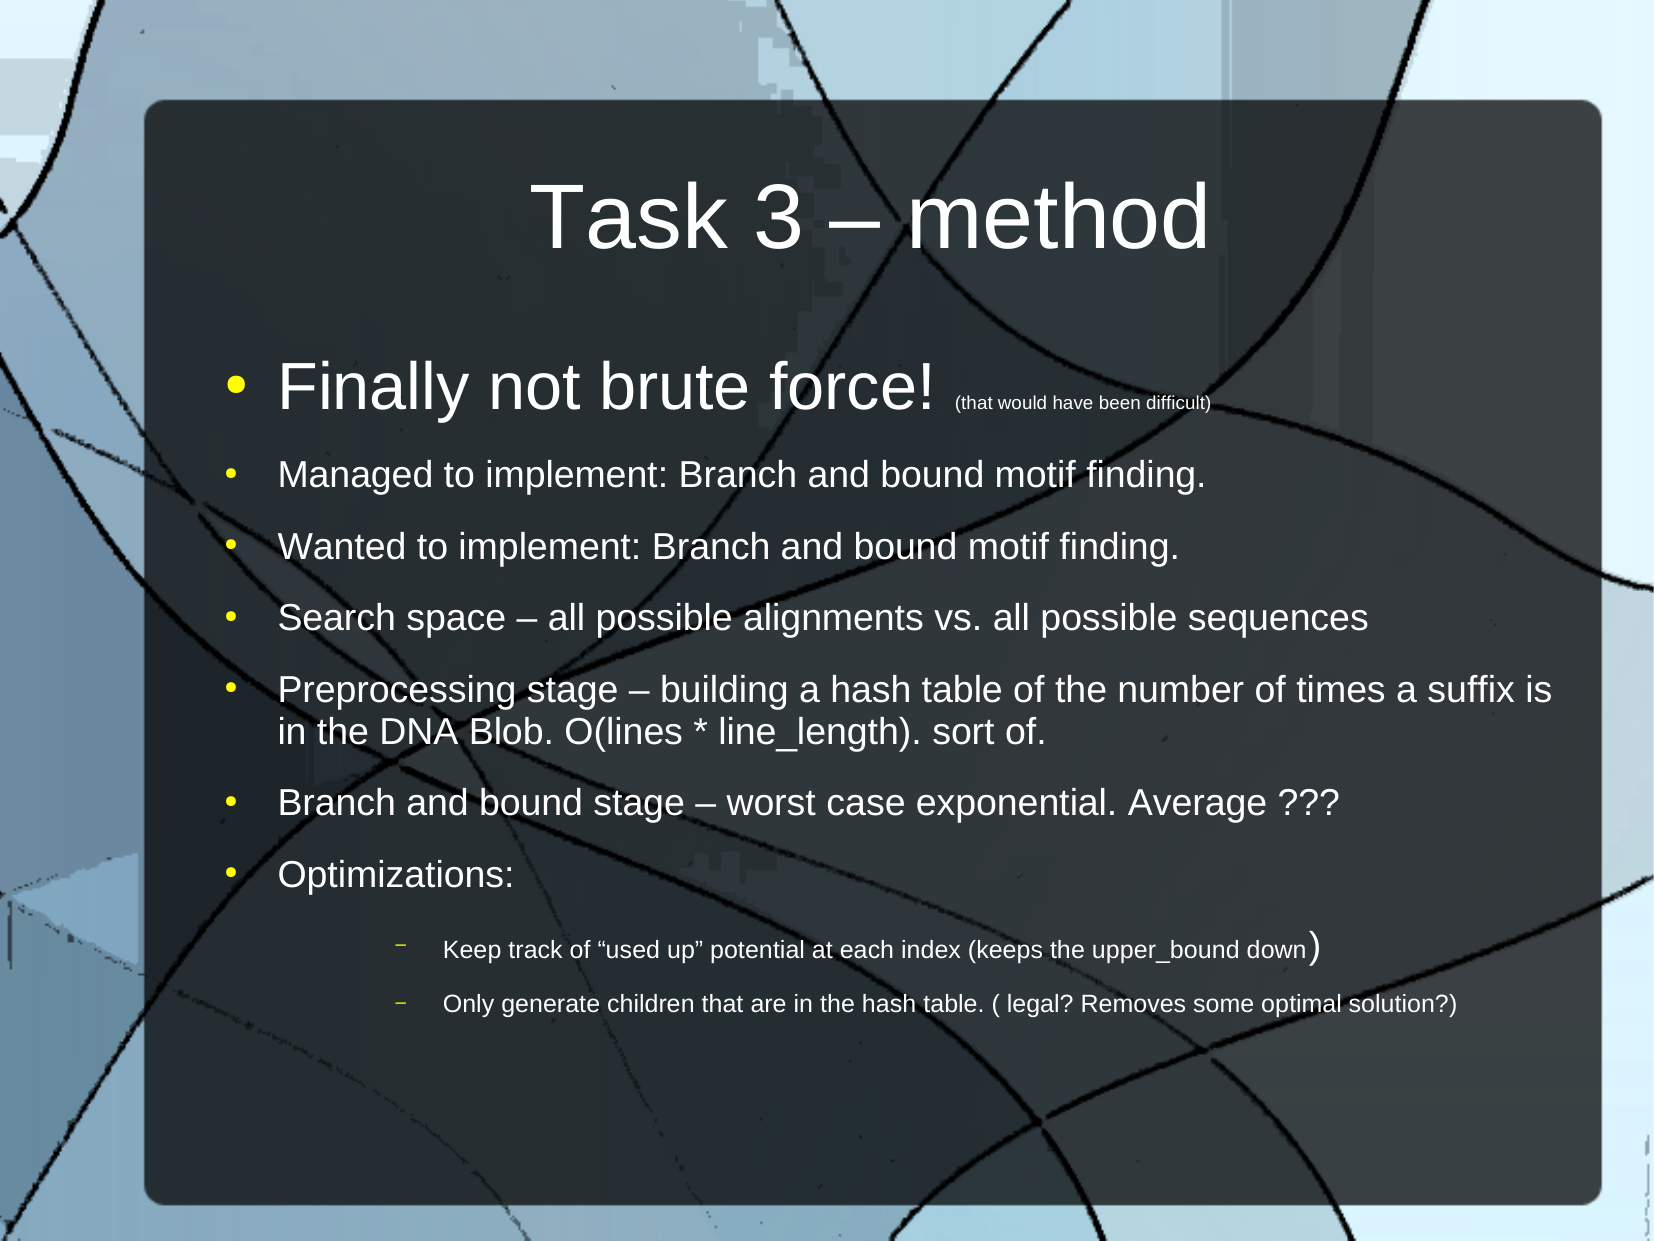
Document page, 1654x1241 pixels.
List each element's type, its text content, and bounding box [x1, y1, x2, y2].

list Finally not brute force! (that would have been difficult) Managed to implement: Branch and bound motif finding. Wanted to implement: Branch and bound motif finding. Search space – all possible alignments vs. all possible sequences Preprocessing stage – building a hash table of the number of times a suffix is in the DNA Blob. O(lines * line_length). sort of. Branch and bound stage – worst case exponential. Average ??? Optimizations: Keep track of “used up” potential at each index (keeps the upper_bound down) Only generate children that are in the hash table. ( legal? Removes some optimal solution?) [206, 349, 1571, 1069]
title Task 3 – method [159, 108, 1583, 325]
picture [0, 0, 1654, 1241]
